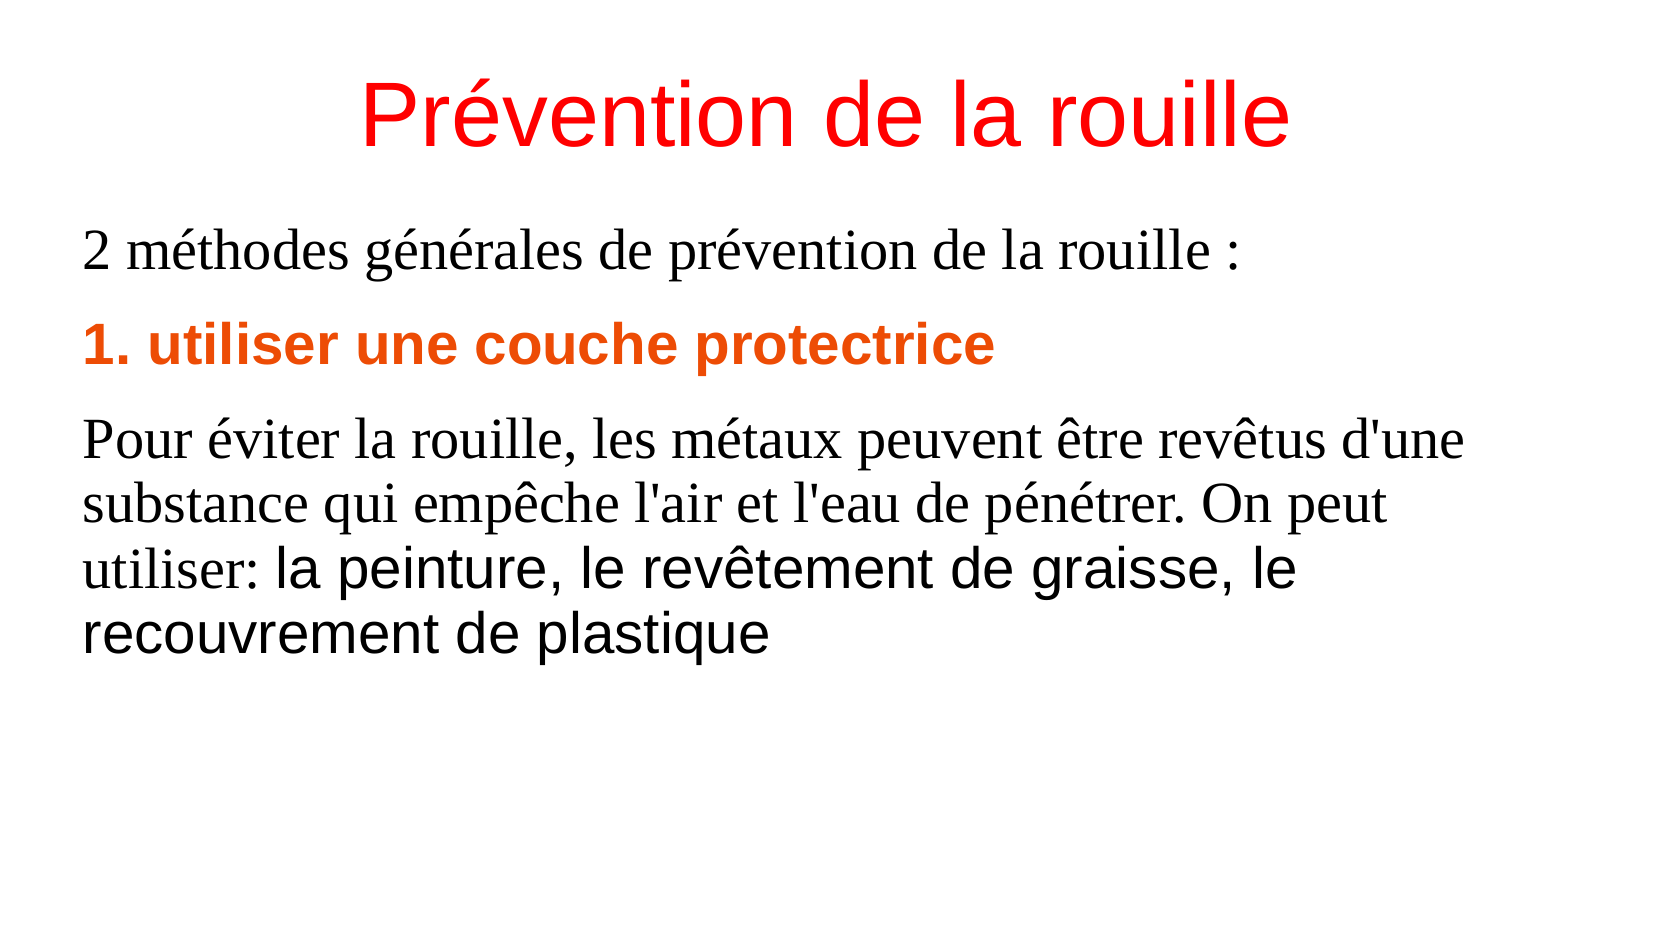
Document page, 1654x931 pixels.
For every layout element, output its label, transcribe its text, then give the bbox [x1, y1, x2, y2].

title Prévention de la rouille [82, 37, 1571, 193]
list 2 méthodes générales de prévention de la rouille : 1. utiliser une couche protectrice Pour éviter la rouille, les métaux peuvent être revêtus d'une substance qui empêche l'air et l'eau de pénétrer. On peut utiliser: la peinture, le revêtement de graisse, le recouvrement de plastique [82, 217, 1571, 901]
